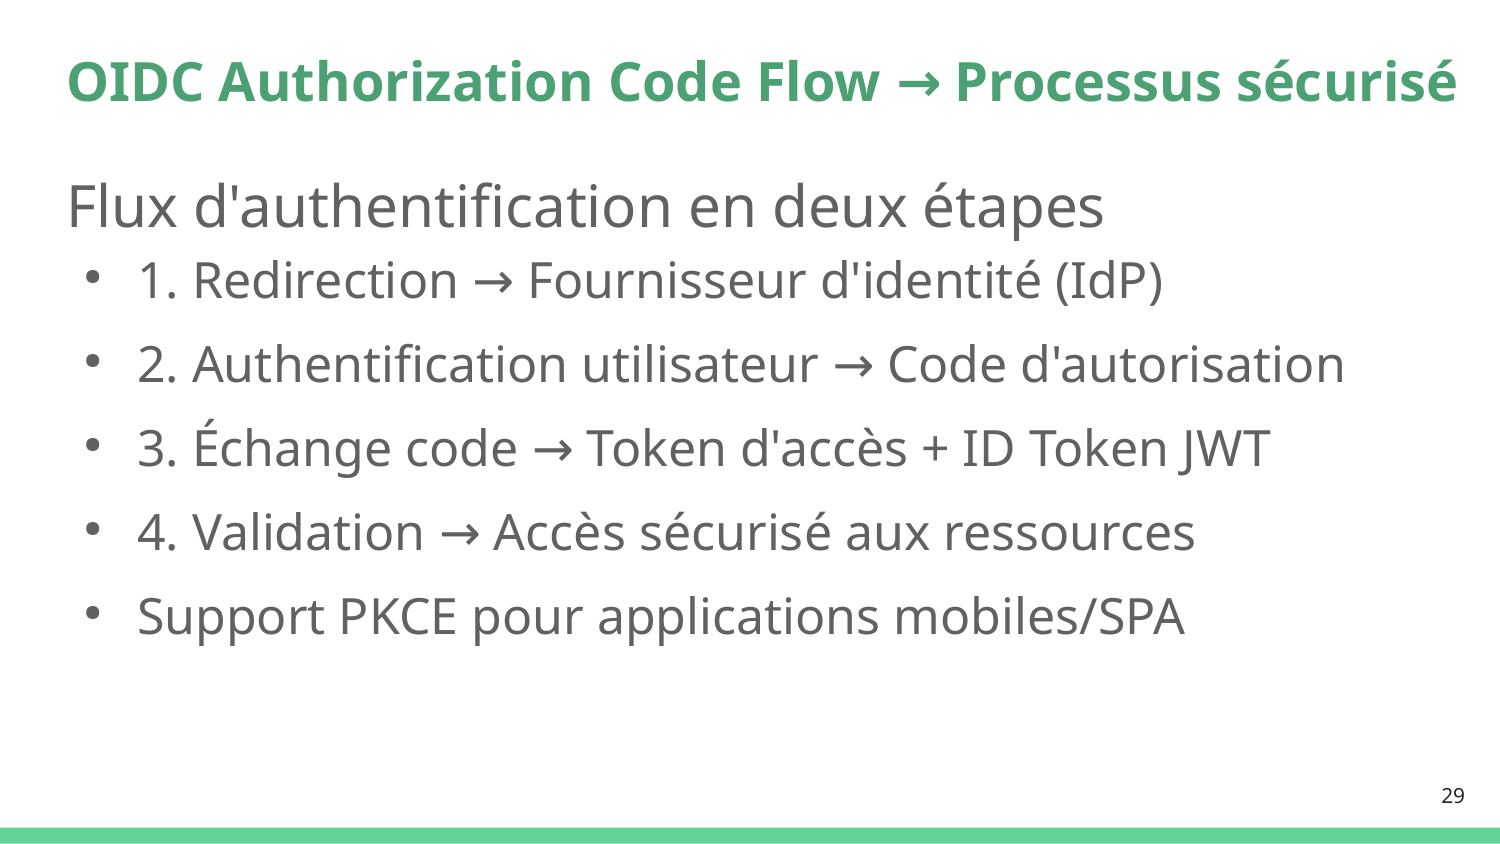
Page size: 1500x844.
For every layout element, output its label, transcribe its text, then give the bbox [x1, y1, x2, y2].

list Flux d'authentification en deux étapes 1. Redirection → Fournisseur d'identité (IdP) 2. Authentification utilisateur → Code d'autorisation 3. Échange code → Token d'accès + ID Token JWT 4. Validation → Accès sécurisé aux ressources Support PKCE pour applications mobiles/SPA [51, 144, 1449, 812]
slide_number <numéro> [1389, 764, 1480, 830]
title OIDC Authorization Code Flow → Processus sécurisé [51, 23, 1477, 117]
